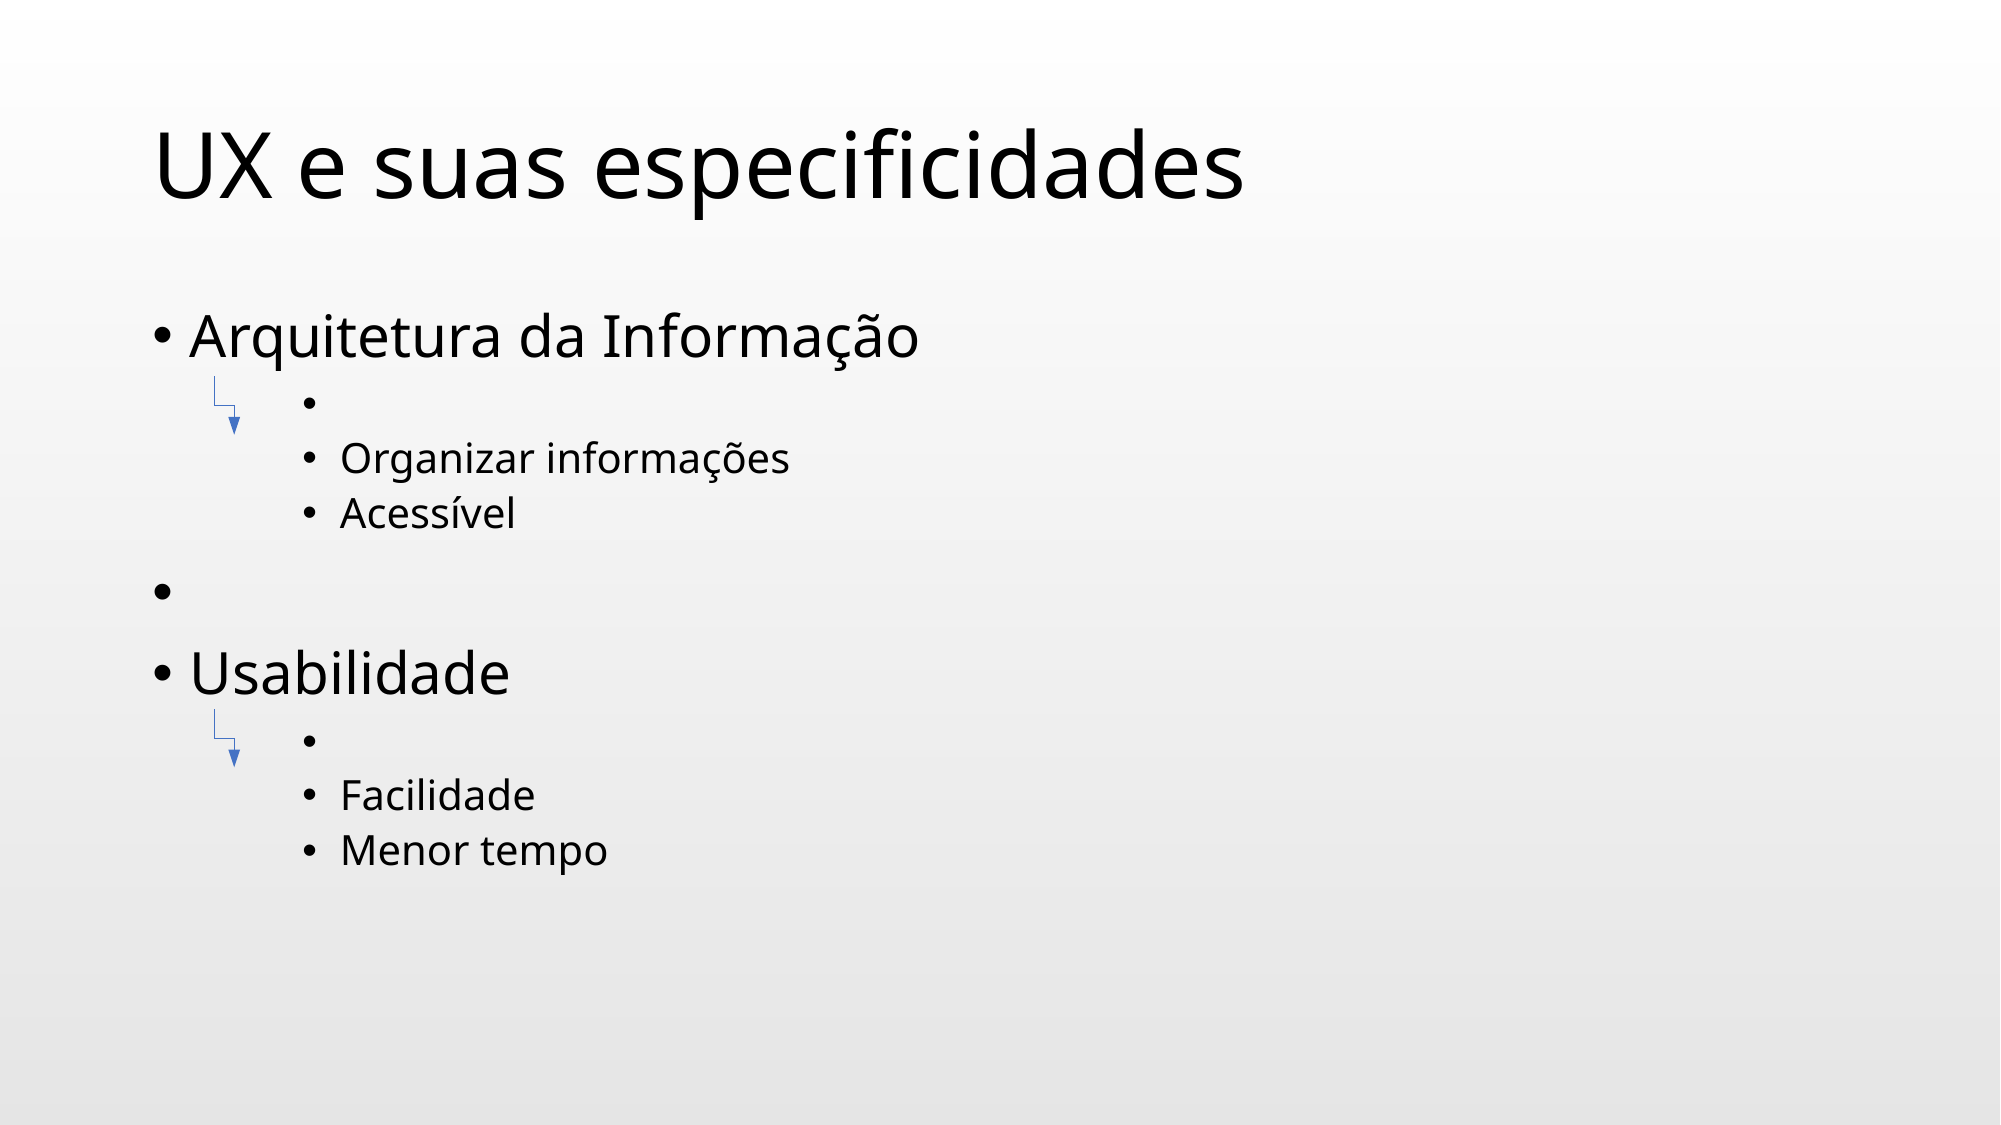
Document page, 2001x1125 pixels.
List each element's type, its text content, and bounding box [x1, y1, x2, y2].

list Arquitetura da Informação Organizar informações Acessível Usabilidade Facilidade Menor tempo [137, 299, 1863, 1014]
title UX e suas especificidades [137, 59, 1863, 278]
